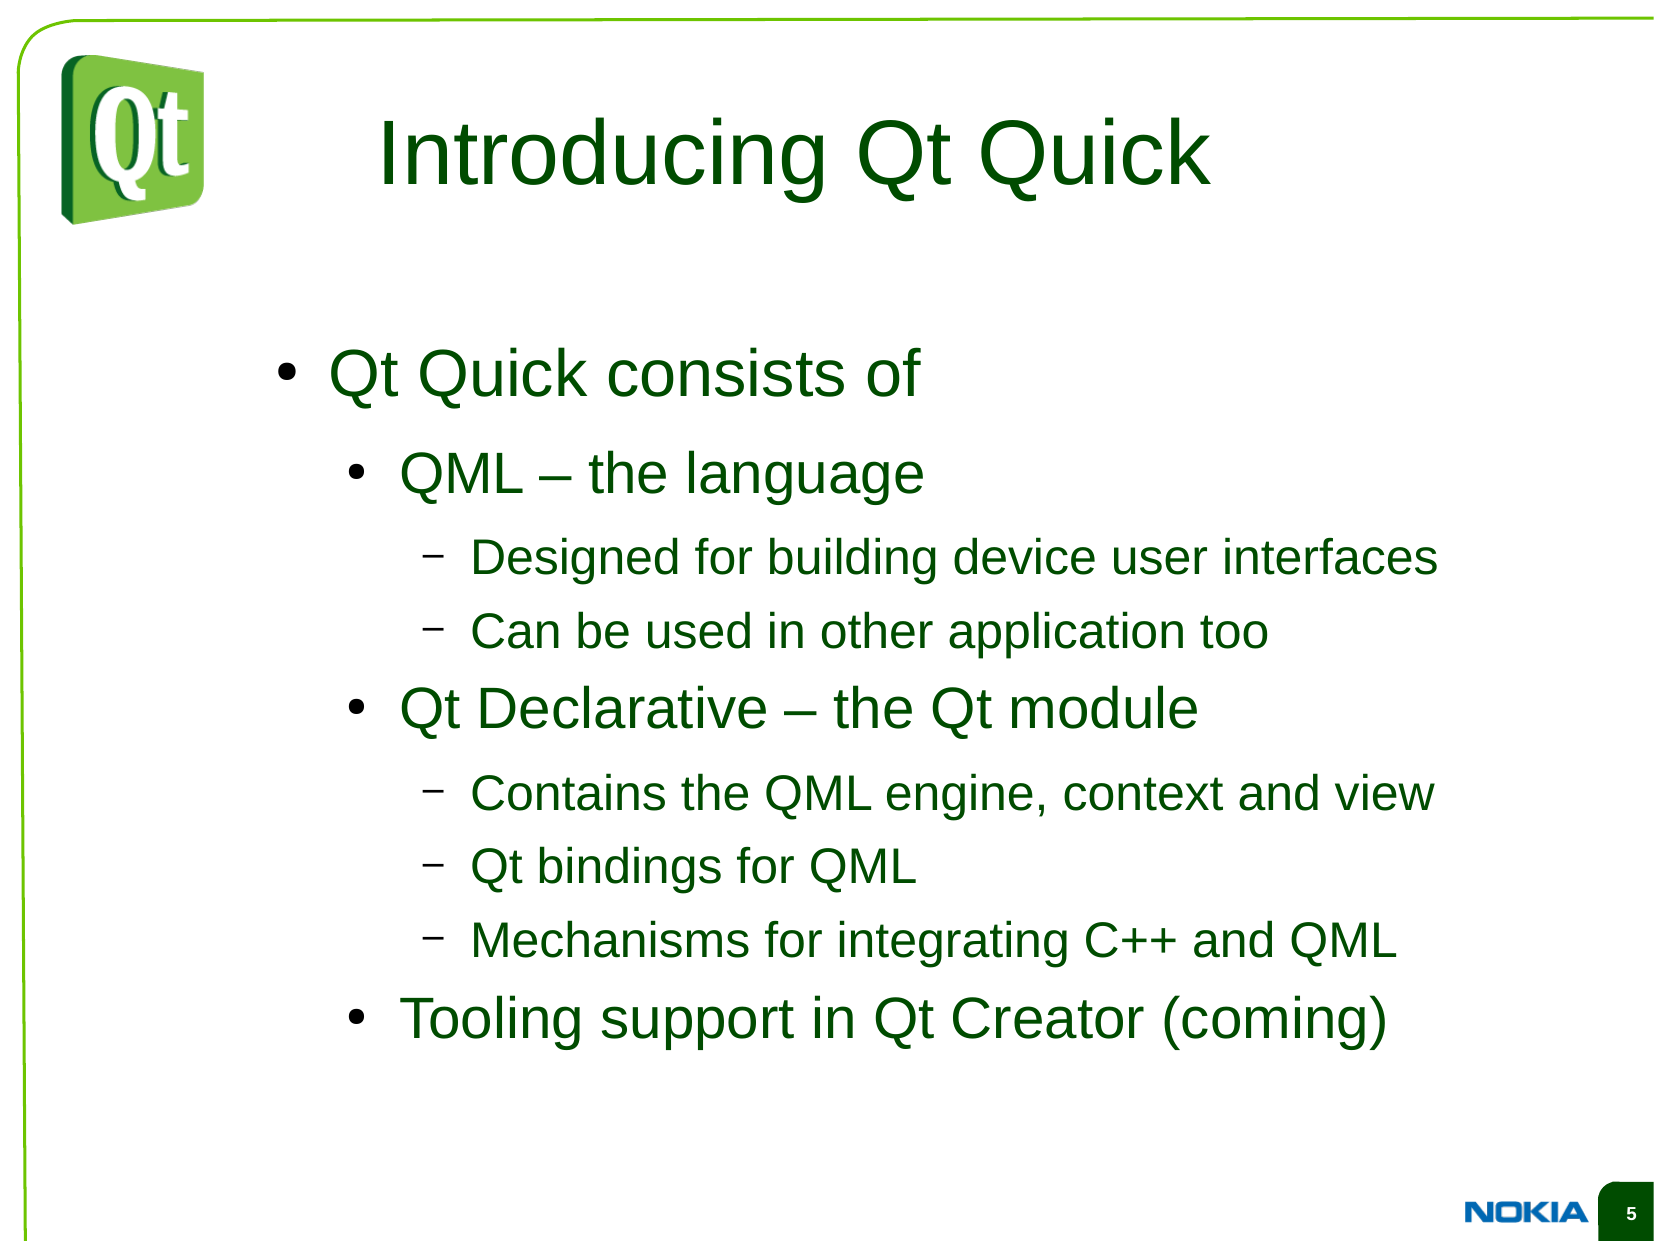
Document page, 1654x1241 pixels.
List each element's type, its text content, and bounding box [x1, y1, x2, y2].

picture [1465, 1201, 1589, 1223]
picture [61, 55, 204, 225]
title Introducing Qt Quick [257, 56, 1333, 250]
list Qt Quick consists of QML – the language Designed for building device user interfaces Can be used in other application too Qt Declarative – the Qt module Contains the QML engine, context and view Qt bindings for QML Mechanisms for integrating C++ and QML Tooling support in Qt Creator (coming) [257, 336, 1577, 1156]
